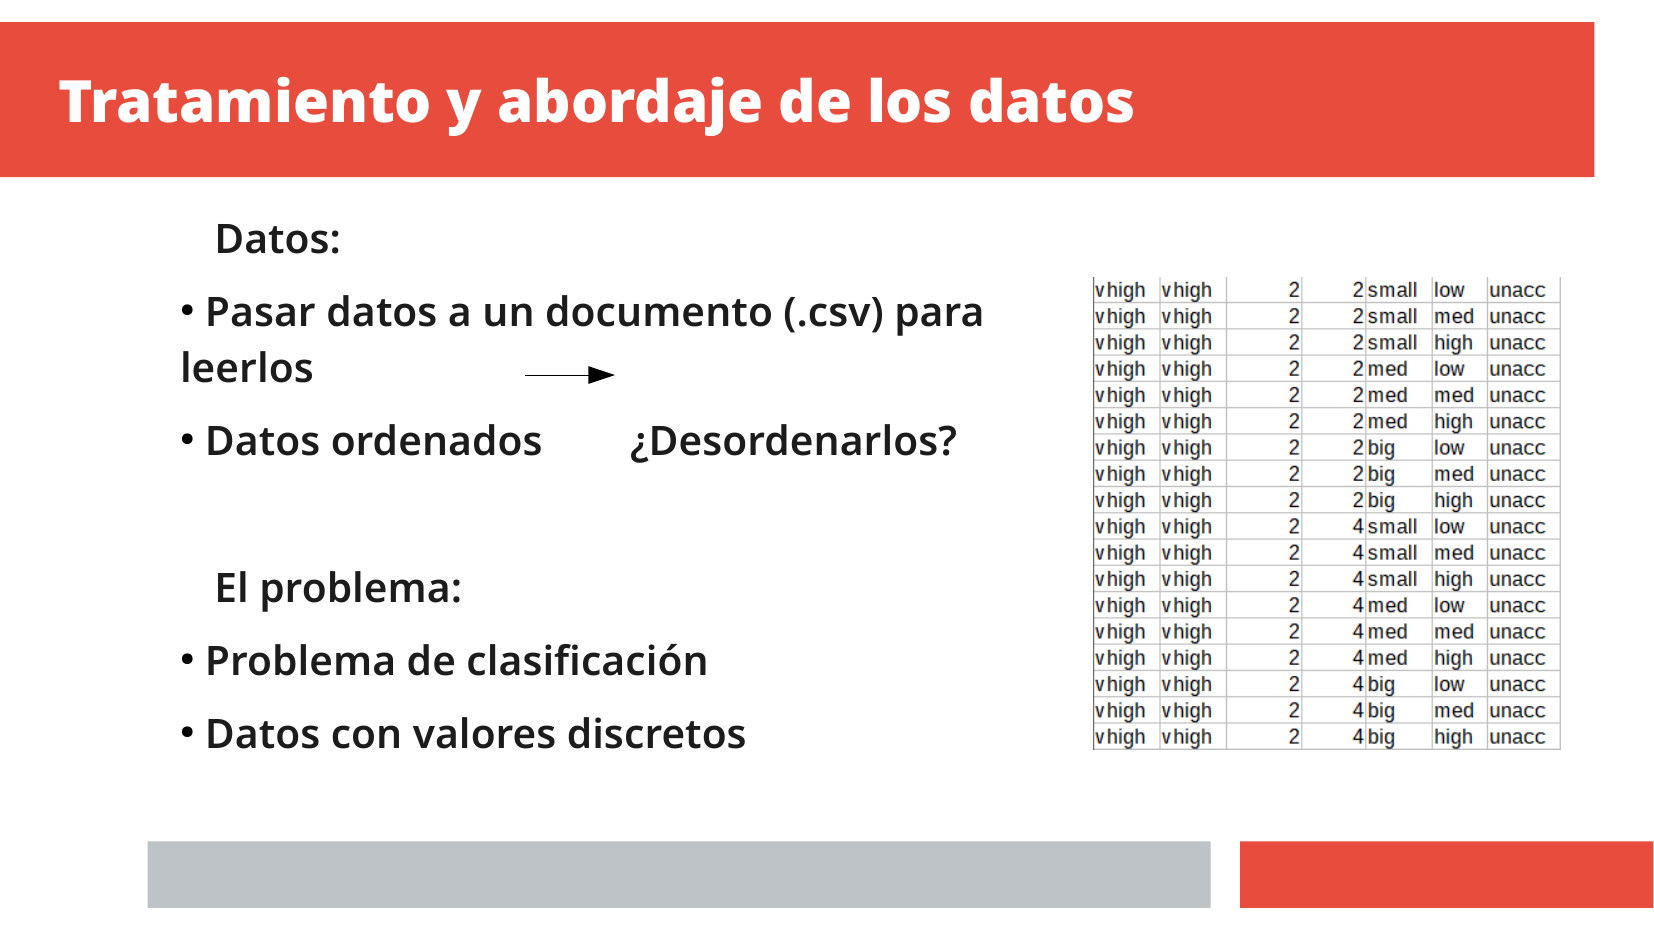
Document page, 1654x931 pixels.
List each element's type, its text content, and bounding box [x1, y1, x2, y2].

title Tratamiento y abordaje de los datos [59, 60, 1595, 138]
picture [1093, 277, 1561, 751]
list Datos: Pasar datos a un documento (.csv) para leerlos Datos ordenados ¿Desordenarlos? El problema: Problema de clasificación Datos con valores discretos [180, 210, 1051, 829]
